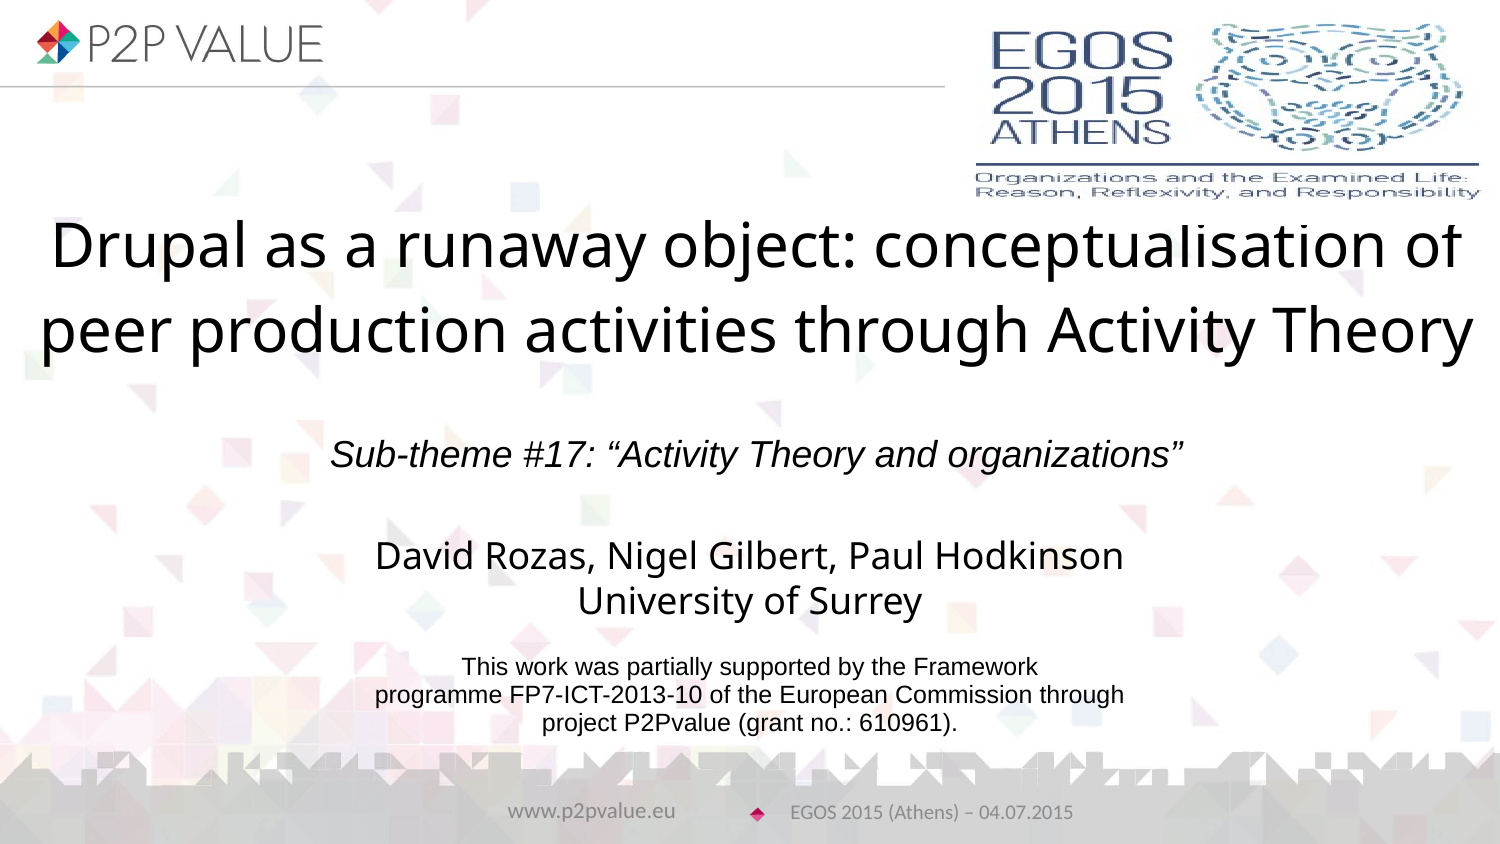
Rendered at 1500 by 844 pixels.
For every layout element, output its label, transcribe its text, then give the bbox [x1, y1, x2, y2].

picture [0, 0, 1500, 226]
text_box This work was partially supported by the Framework programme FP7-ICT-2013-10 of the European Commission through project P2Pvalue (grant no.: 610961). [360, 645, 1156, 826]
subtitle David Rozas, Nigel Gilbert, Paul Hodkinson University of Surrey [180, 525, 1321, 676]
text_box Sub-theme #17: “Activity Theory and organizations” [315, 426, 1231, 526]
title Drupal as a runaway object: conceptualisation of peer production activities through Activity Theory [0, 122, 1500, 451]
slide_number EGOS 2015 (Athens) – 04.07.2015 [777, 788, 1470, 834]
picture [0, 451, 1500, 844]
